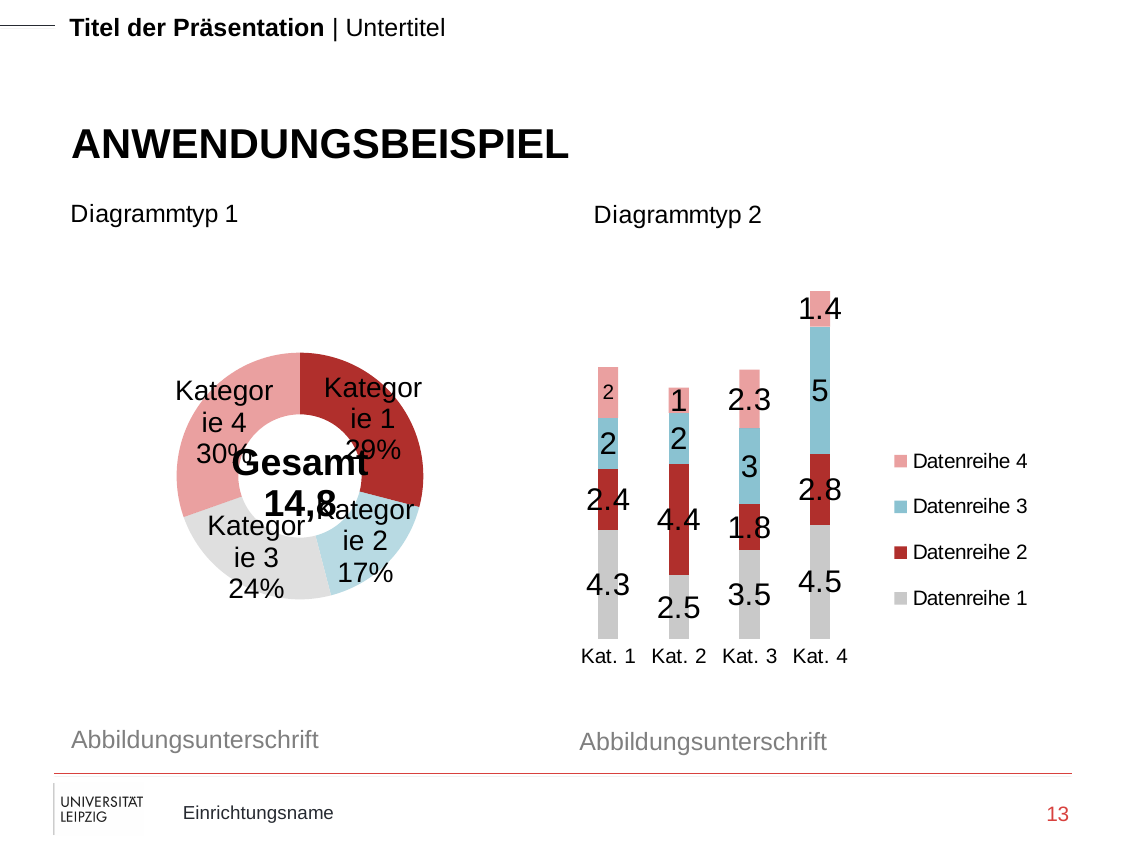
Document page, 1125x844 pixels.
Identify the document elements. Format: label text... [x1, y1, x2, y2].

picture [53, 782, 144, 836]
chart [564, 174, 1069, 690]
chart [56, 174, 544, 700]
list Abbildungsunterschrift [564, 718, 1053, 773]
title Anwendungsbeispiel [56, 50, 1069, 175]
list Abbildungsunterschrift [56, 716, 544, 771]
slide_number 1 [962, 800, 1070, 839]
text_box Gesamt 14,8 [214, 435, 386, 532]
